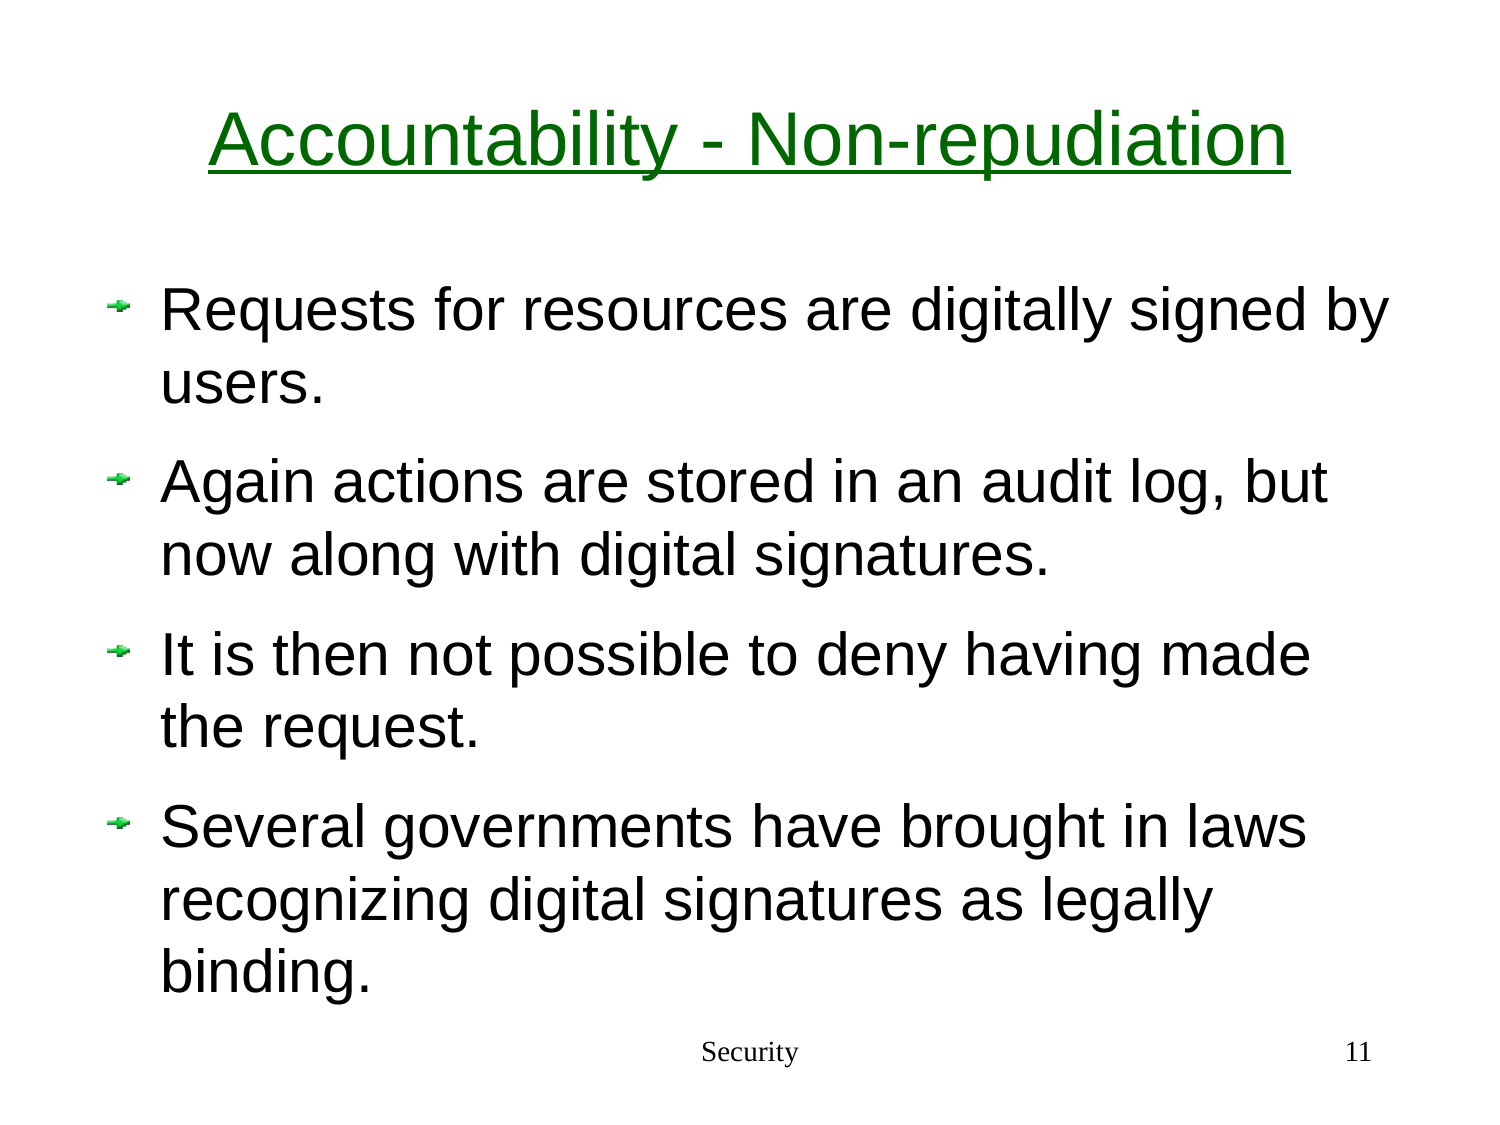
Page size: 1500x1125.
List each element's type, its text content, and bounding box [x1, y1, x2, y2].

list Requests for resources are digitally signed by users. Again actions are stored in an audit log, but now along with digital signatures. It is then not possible to deny having made the request. Several governments have brought in laws recognizing digital signatures as legally binding. [75, 262, 1425, 1006]
footer Security [512, 1025, 988, 1100]
slide_number <number> [1074, 1025, 1388, 1100]
title Accountability - Non-repudiation [75, 93, 1425, 185]
